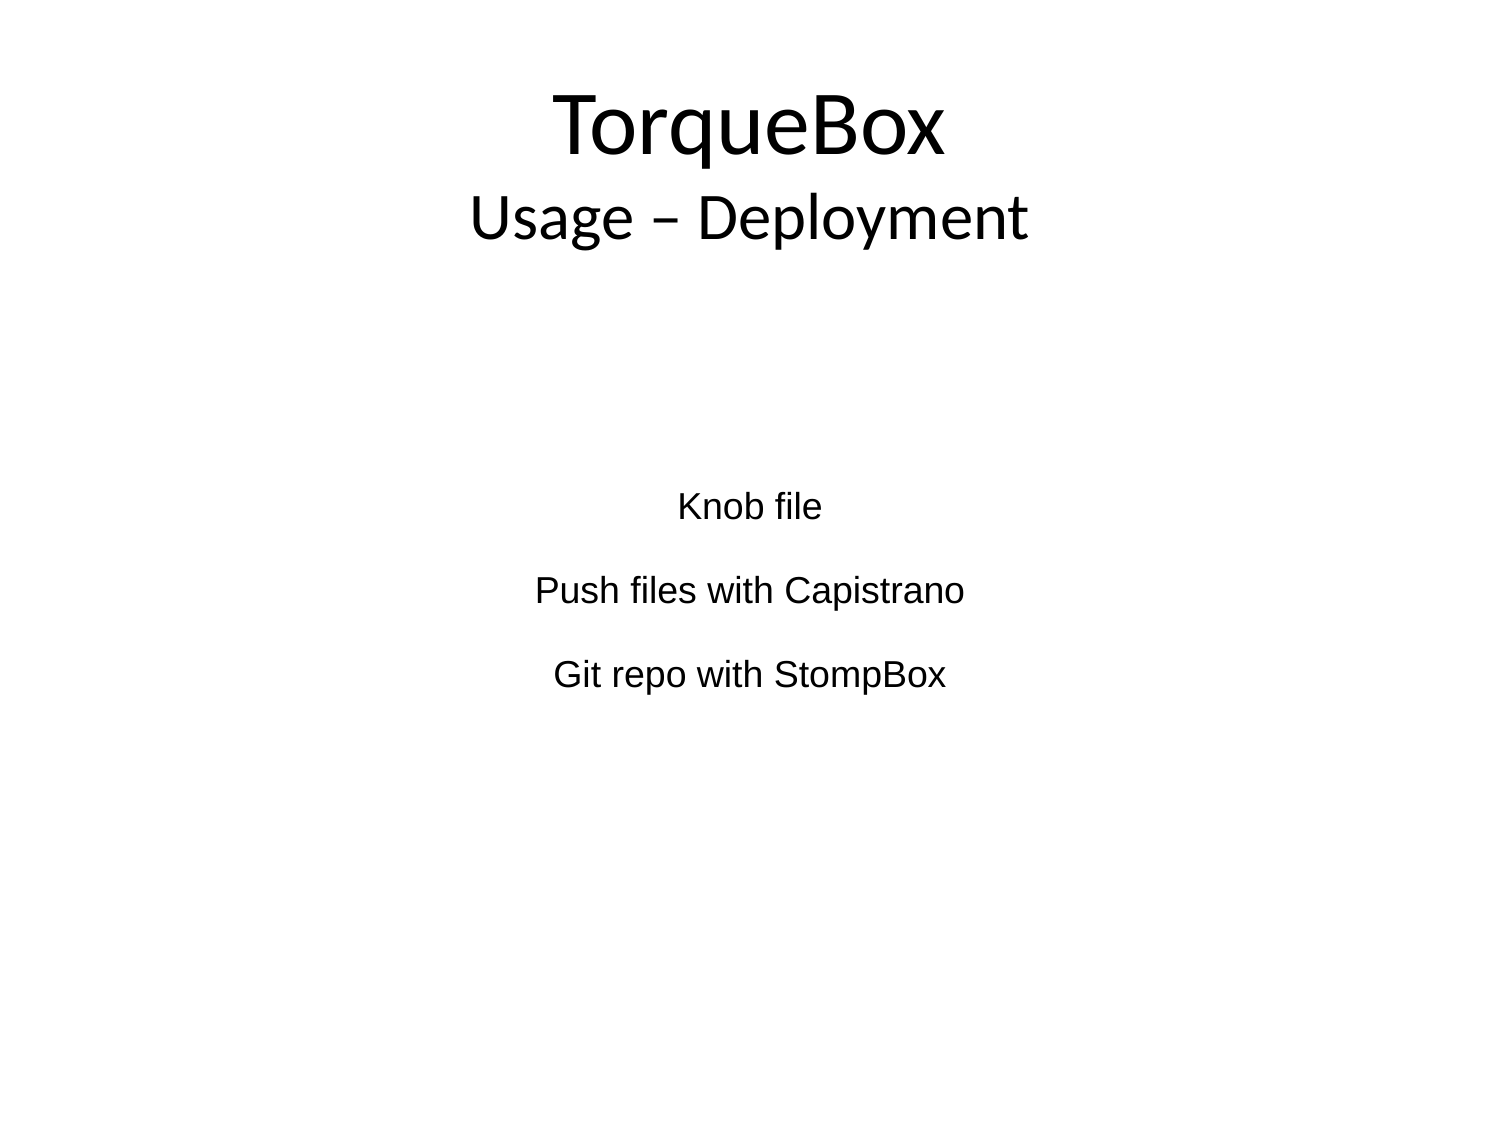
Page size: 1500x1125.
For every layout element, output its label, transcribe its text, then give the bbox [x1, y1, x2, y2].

text_box Knob file Push files with Capistrano Git repo with StompBox [367, 477, 1133, 703]
title TorqueBox Usage – Deployment [75, 45, 1425, 271]
